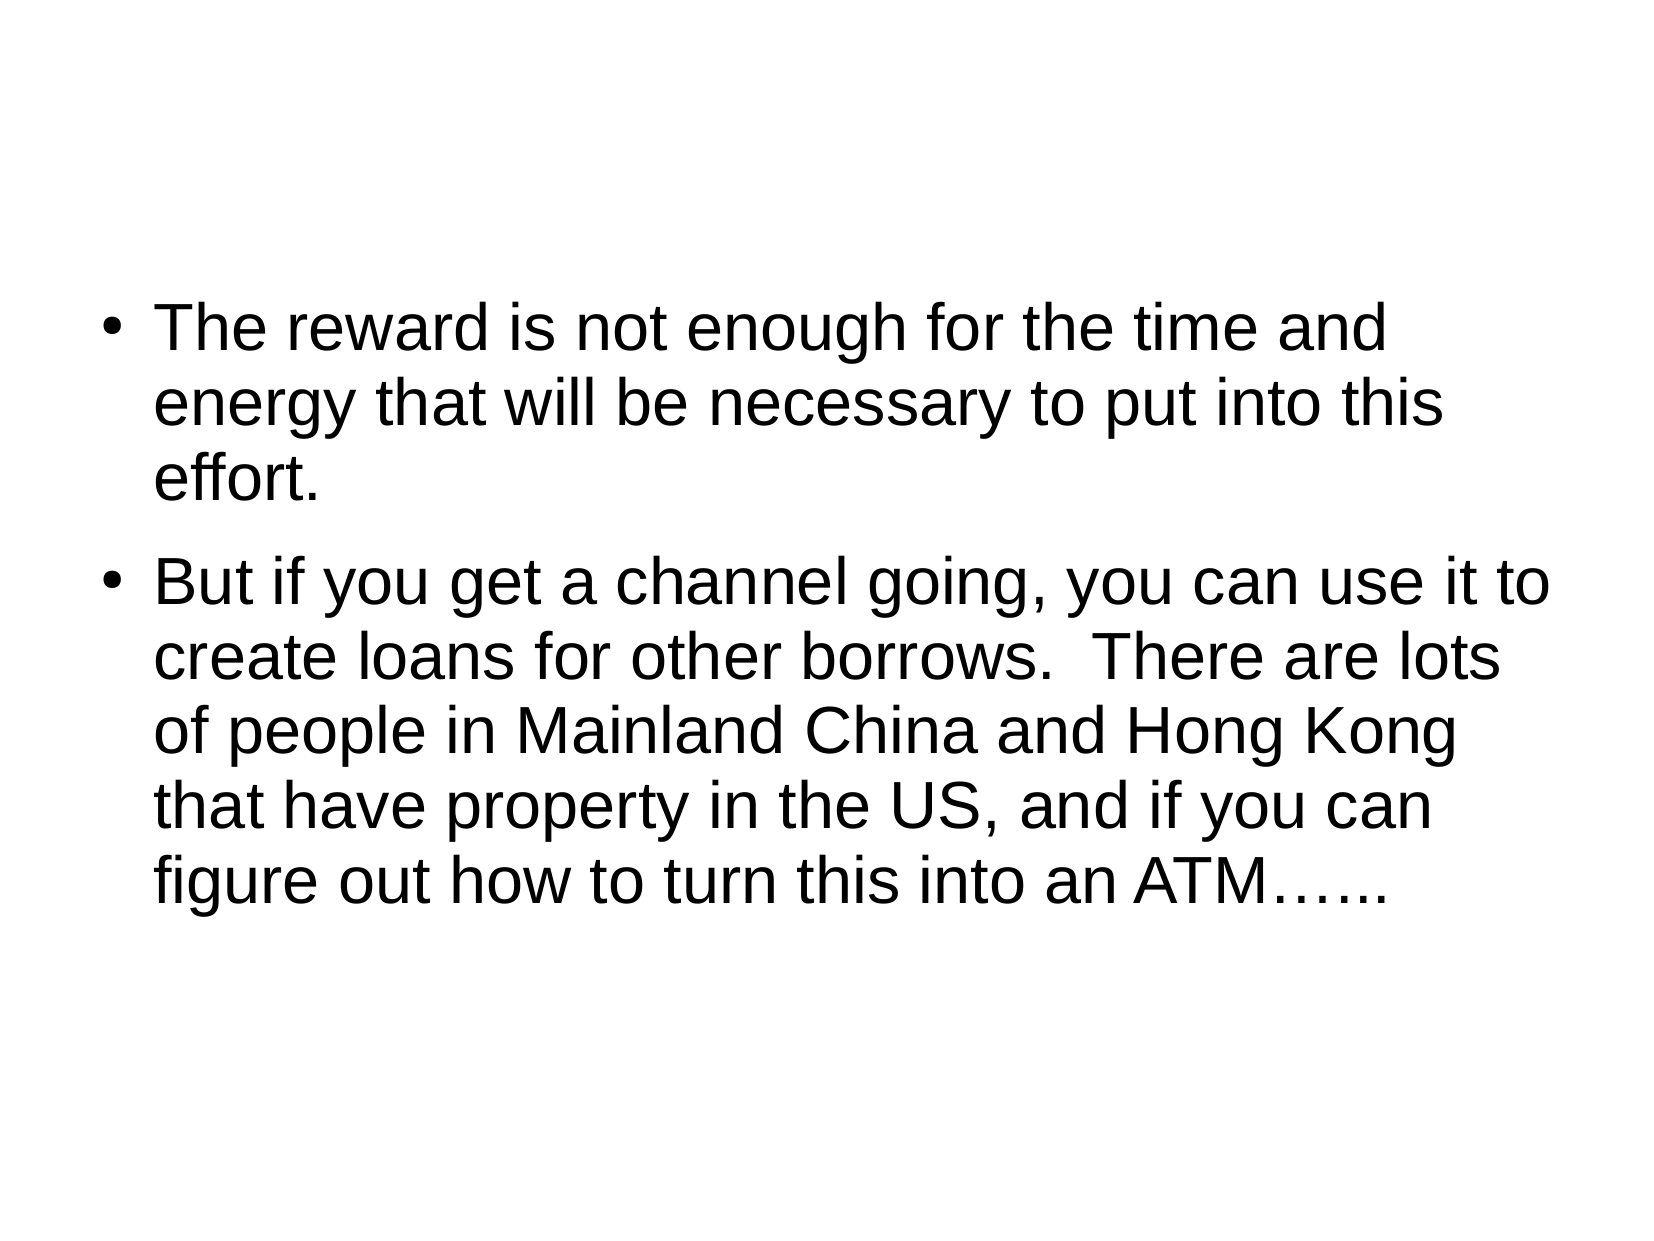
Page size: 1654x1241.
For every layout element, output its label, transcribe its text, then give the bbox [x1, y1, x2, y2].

list The reward is not enough for the time and energy that will be necessary to put into this effort. But if you get a channel going, you can use it to create loans for other borrows. There are lots of people in Mainland China and Hong Kong that have property in the US, and if you can figure out how to turn this into an ATM…... [82, 290, 1571, 1010]
